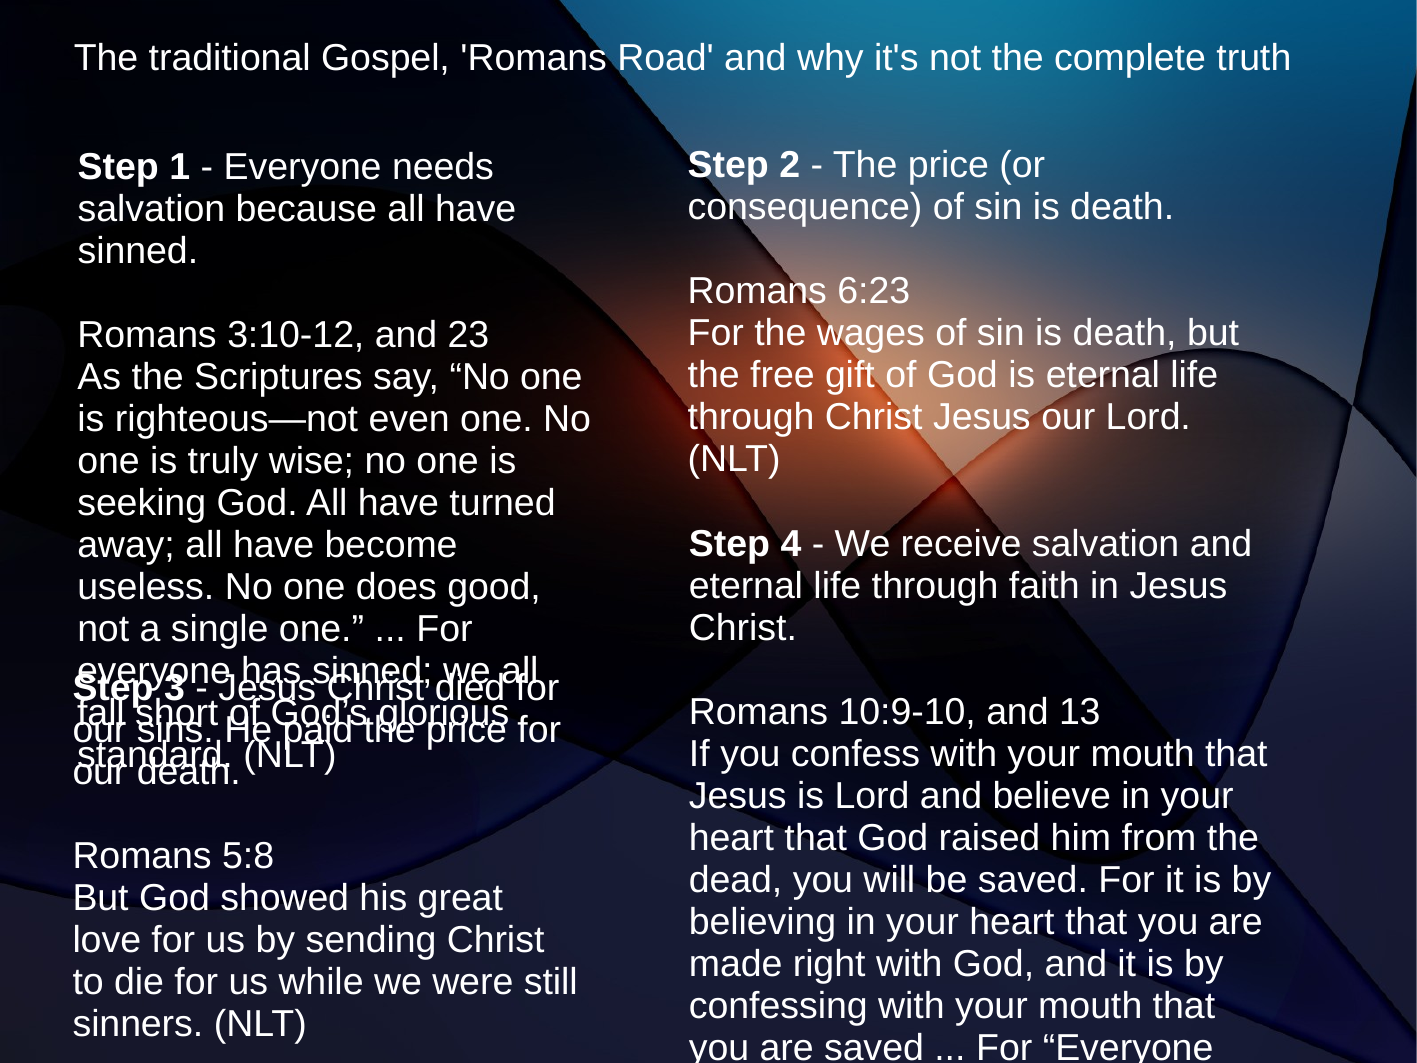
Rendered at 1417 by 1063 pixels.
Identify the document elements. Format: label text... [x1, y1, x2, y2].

text_box Step 1 - Everyone needs salvation because all have sinned. Romans 3:10-12, and 23 As the Scriptures say, “No one is righteous—not even one. No one is truly wise; no one is seeking God. All have turned away; all have become useless. No one does good, not a single one.” ... For everyone has sinned; we all fall short of God’s glorious standard. (NLT) [62, 138, 612, 640]
picture [1064, 24, 1075, 28]
text_box Step 3 - Jesus Christ died for our sins. He paid the price for our death. Romans 5:8 But God showed his great love for us by sending Christ to die for us while we were still sinners. (NLT) [57, 659, 596, 1063]
picture [0, 0, 1417, 1063]
text_box The traditional Gospel, 'Romans Road' and why it's not the complete truth [59, 28, 1365, 177]
text_box Step 4 - We receive salvation and eternal life through faith in Jesus Christ. Romans 10:9-10, and 13 If you confess with your mouth that Jesus is Lord and believe in your heart that God raised him from the dead, you will be saved. For it is by believing in your heart that you are made right with God, and it is by confessing with your mouth that you are saved ... For “Everyone who calls on the name of the Lord will be saved.” (NLT) [674, 514, 1300, 1027]
text_box Step 2 - The price (or consequence) of sin is death. Romans 6:23 For the wages of sin is death, but the free gift of God is eternal life through Christ Jesus our Lord. (NLT) [672, 135, 1298, 553]
